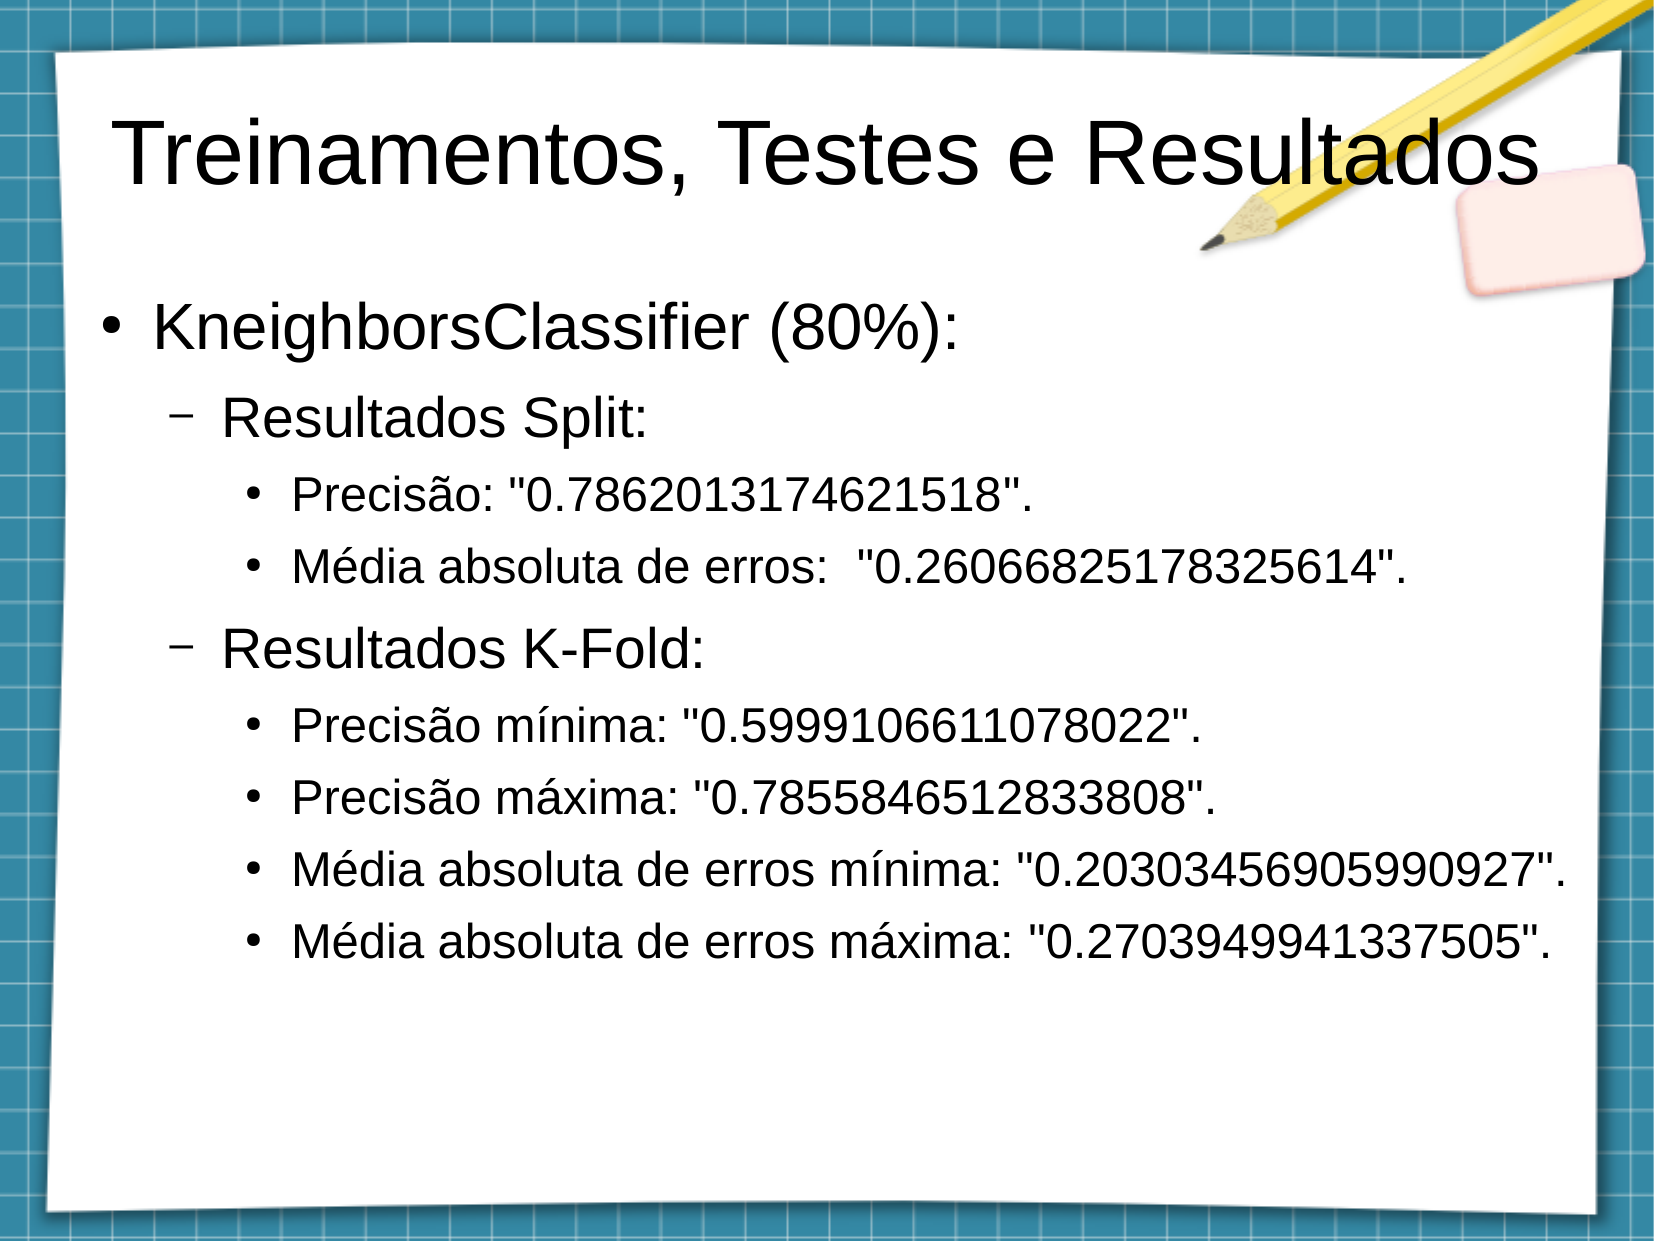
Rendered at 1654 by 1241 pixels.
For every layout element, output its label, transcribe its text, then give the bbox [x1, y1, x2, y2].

picture [0, 0, 1654, 1241]
list KneighborsClassifier (80%): Resultados Split: Precisão: "0.7862013174621518". Média absoluta de erros: "0.26066825178325614". Resultados K-Fold: Precisão mínima: "0.5999106611078022". Precisão máxima: "0.7855846512833808". Média absoluta de erros mínima: "0.20303456905990927". Média absoluta de erros máxima: "0.2703949941337505". [82, 290, 1571, 1010]
title Treinamentos, Testes e Resultados [82, 49, 1571, 257]
